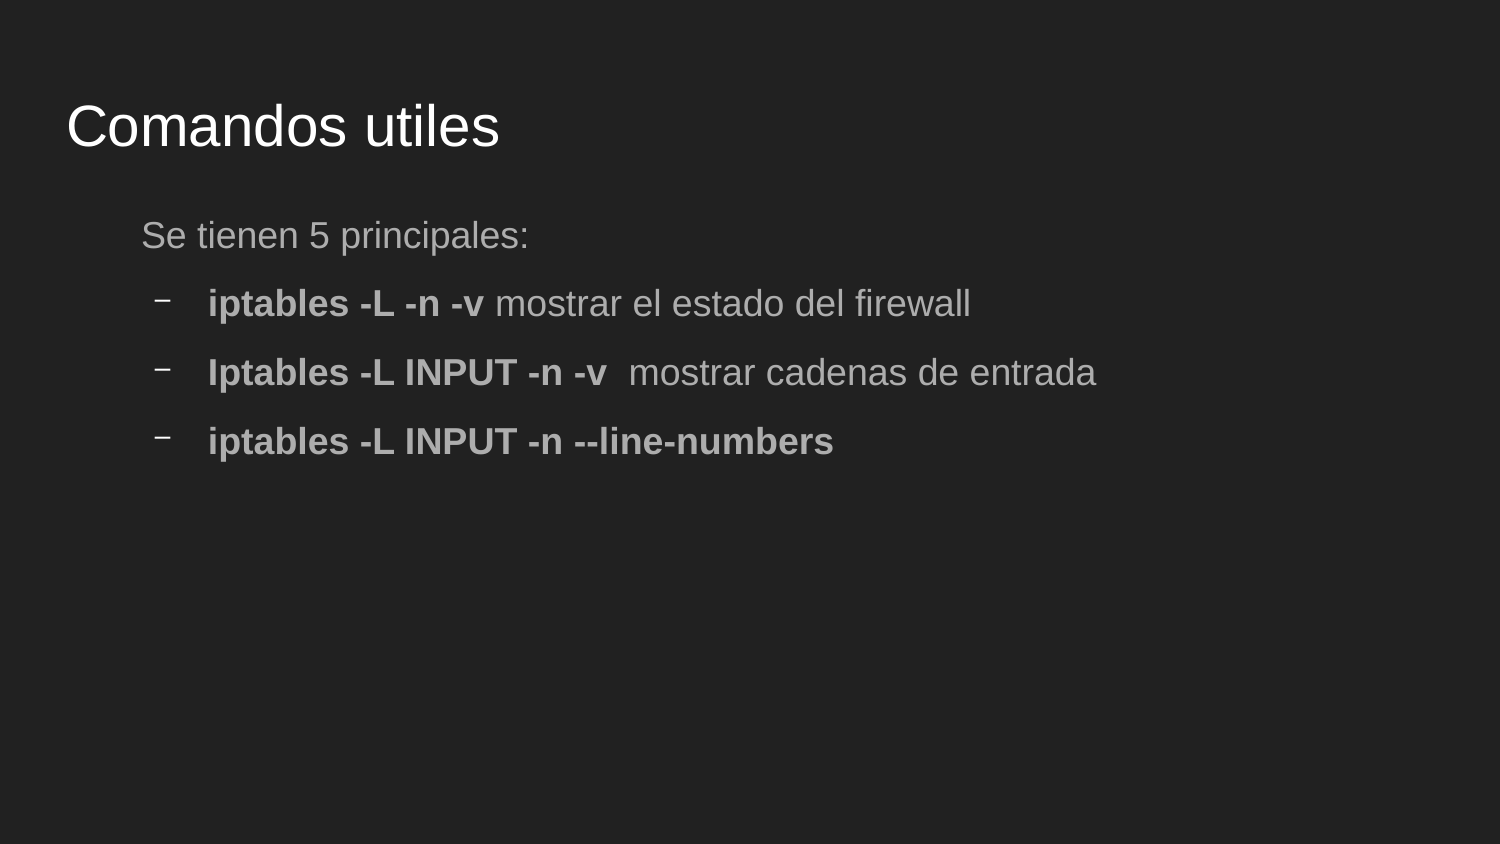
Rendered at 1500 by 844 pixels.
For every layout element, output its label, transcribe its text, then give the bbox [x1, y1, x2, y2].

list Se tienen 5 principales: iptables -L -n -v mostrar el estado del firewall Iptables -L INPUT -n -v mostrar cadenas de entrada iptables -L INPUT -n --line-numbers [51, 189, 1261, 750]
title Comandos utiles [51, 72, 1449, 167]
